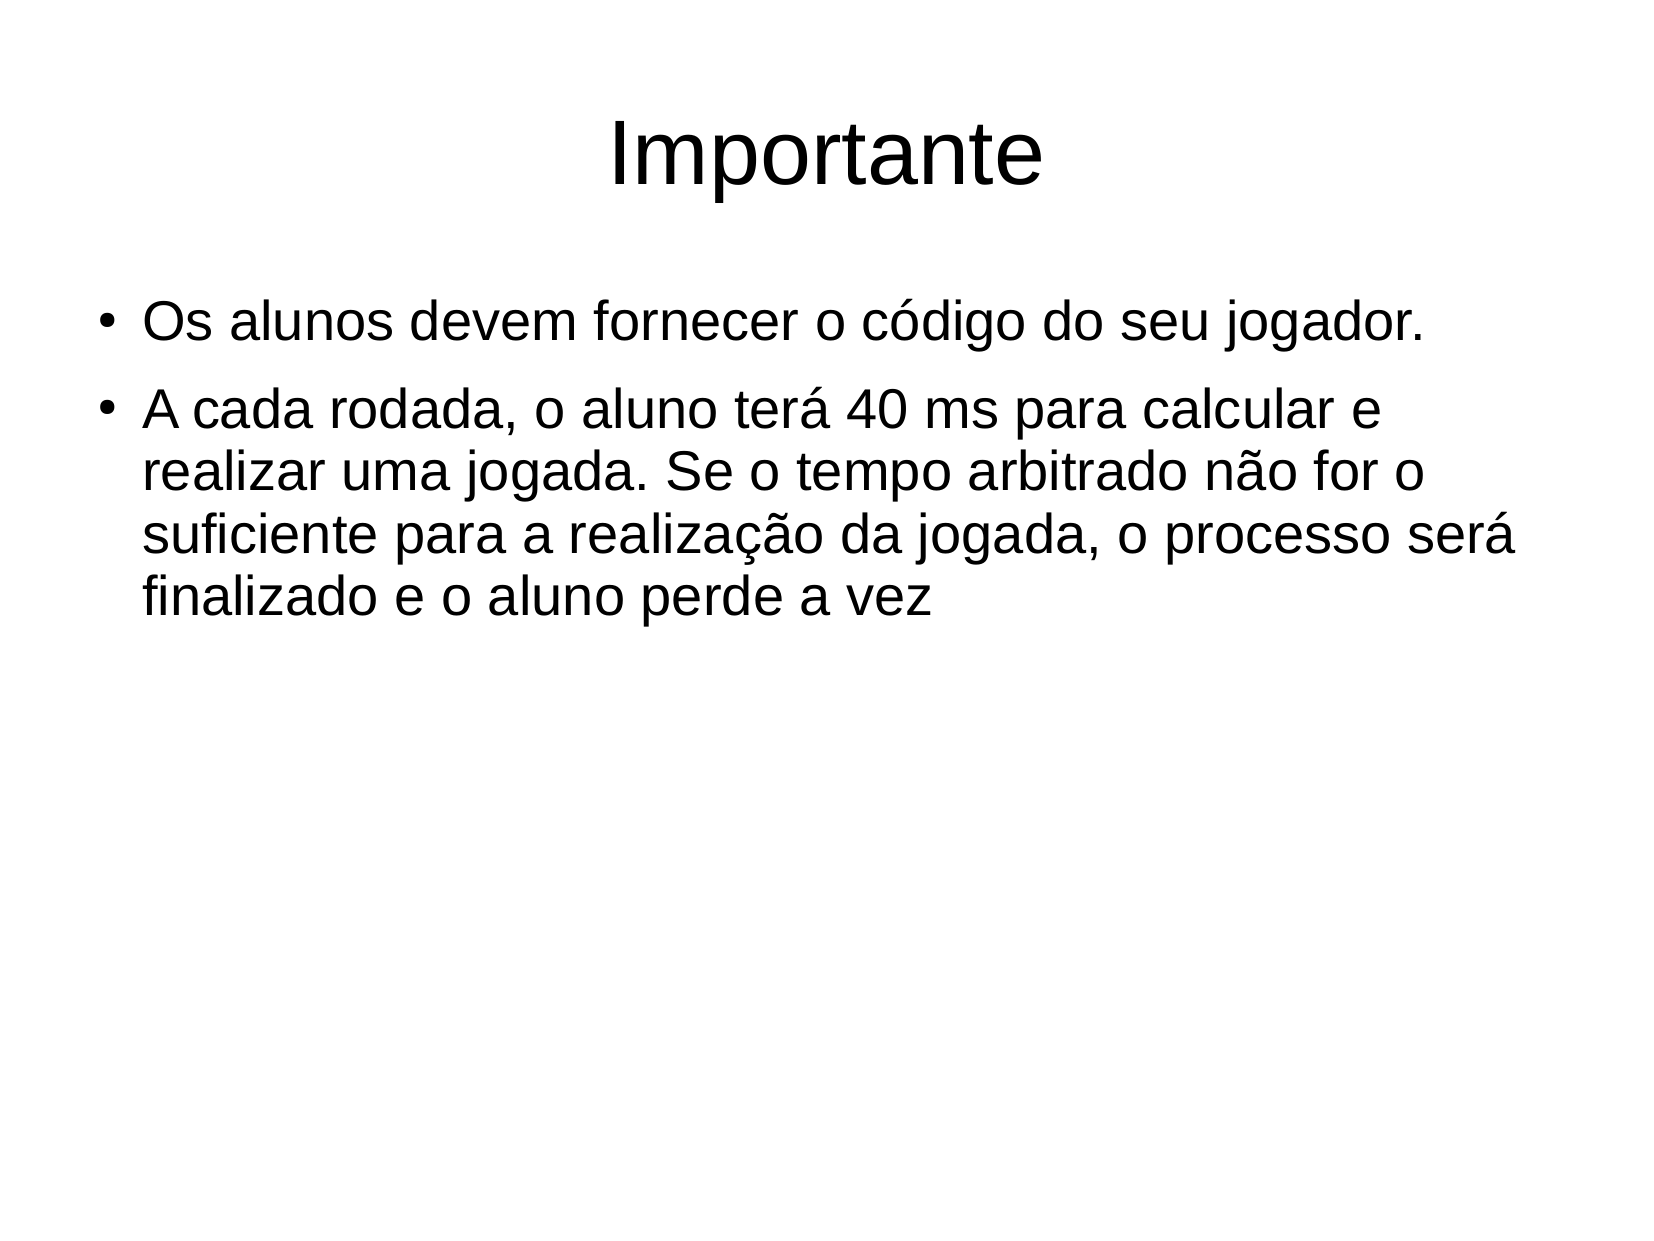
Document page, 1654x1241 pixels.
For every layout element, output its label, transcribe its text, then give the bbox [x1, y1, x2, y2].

list Os alunos devem fornecer o código do seu jogador. A cada rodada, o aluno terá 40 ms para calcular e realizar uma jogada. Se o tempo arbitrado não for o suficiente para a realização da jogada, o processo será finalizado e o aluno perde a vez [82, 290, 1571, 634]
title Importante [82, 49, 1571, 257]
